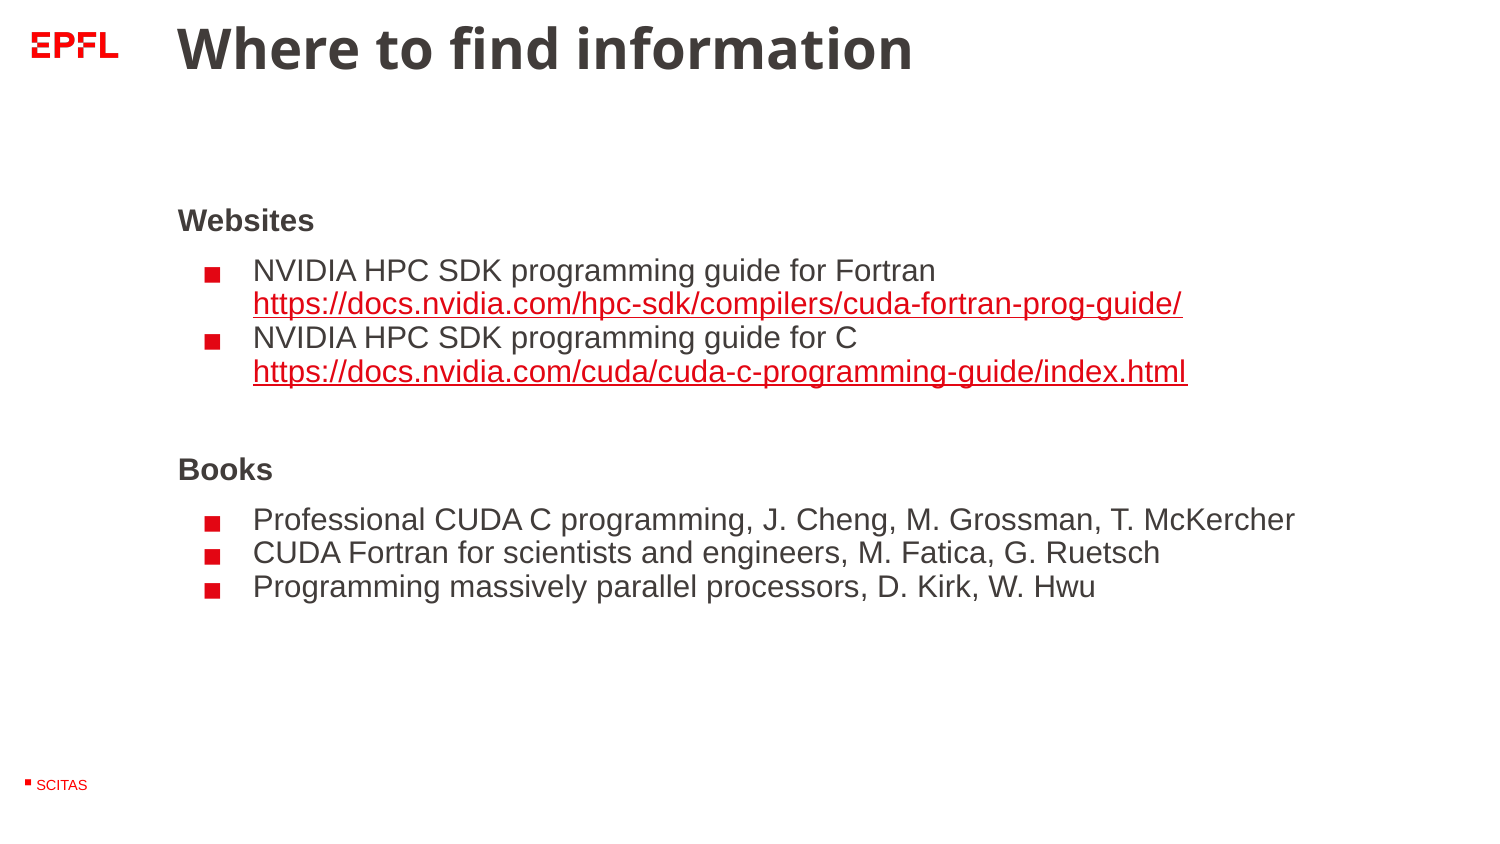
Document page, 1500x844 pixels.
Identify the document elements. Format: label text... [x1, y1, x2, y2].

picture [21, 21, 129, 69]
title Where to find information [148, 21, 1416, 198]
list Websites NVIDIA HPC SDK programming guide for Fortran https://docs.nvidia.com/hpc-sdk/compilers/cuda-fortran-prog-guide/ NVIDIA HPC SDK programming guide for C https://docs.nvidia.com/cuda/cuda-c-programming-guide/index.html Books Professional CUDA C programming, J. Cheng, M. Grossman, T. McKercher CUDA Fortran for scientists and engineers, M. Fatica, G. Ruetsch Programming massively parallel processors, D. Kirk, W. Hwu [148, 198, 1416, 844]
